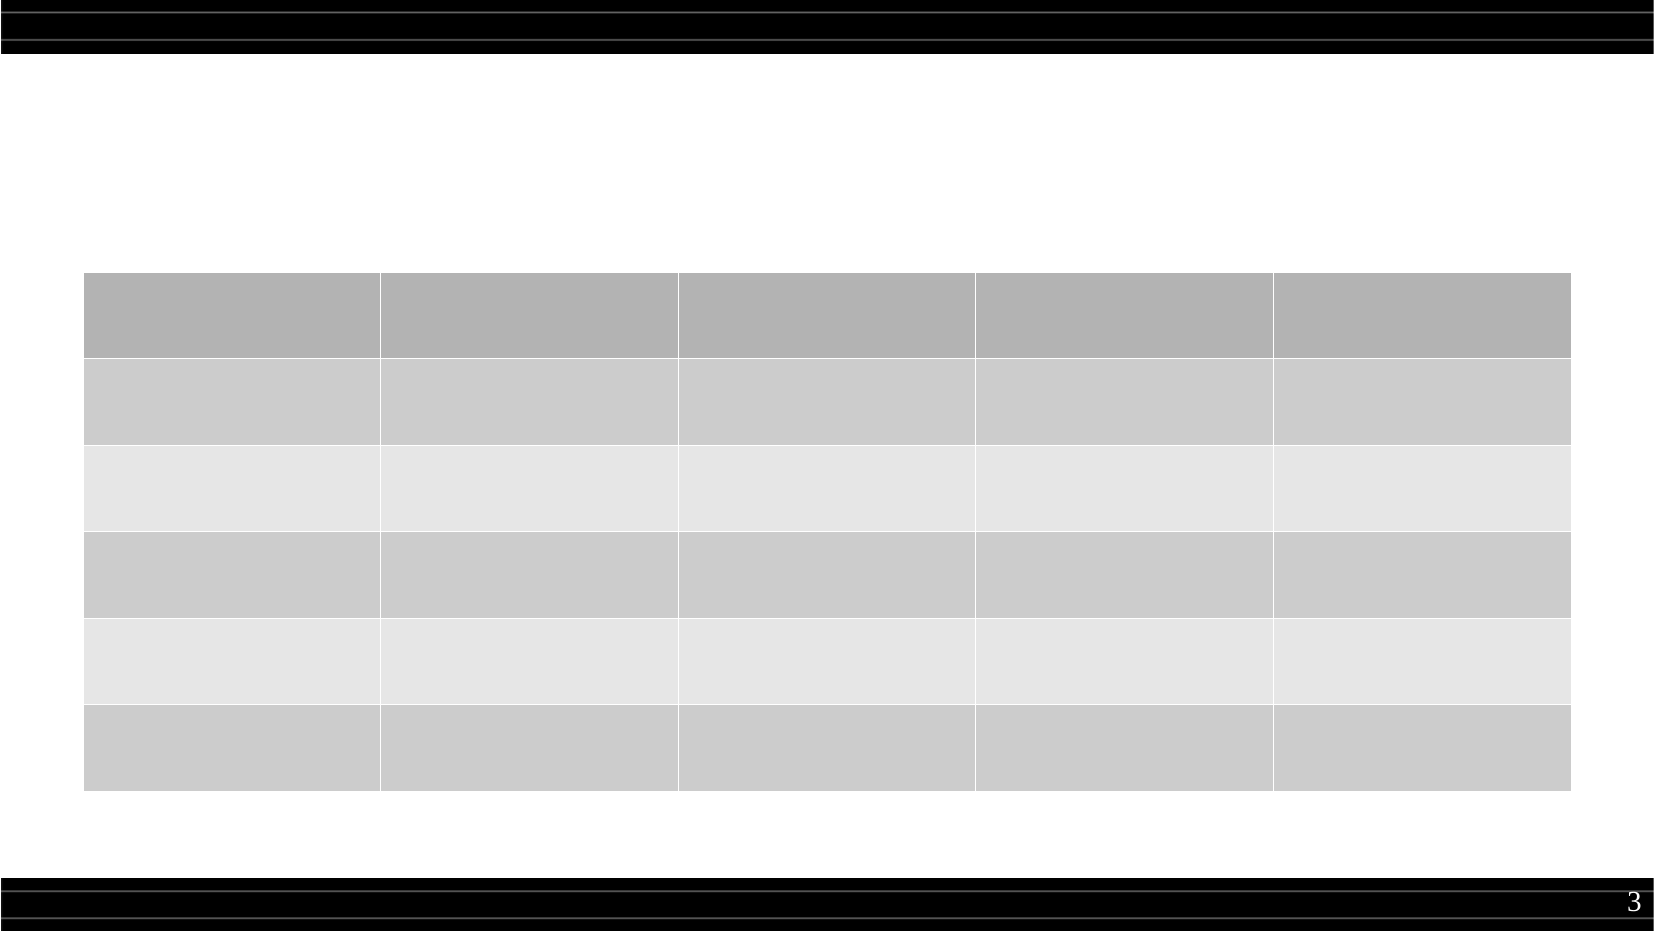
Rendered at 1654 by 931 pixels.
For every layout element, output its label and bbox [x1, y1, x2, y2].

table_cell [381, 619, 678, 704]
table_cell [679, 619, 975, 704]
table_cell [679, 446, 975, 531]
table_cell [1274, 532, 1571, 618]
table_header [679, 273, 975, 358]
table_cell [976, 446, 1273, 531]
table_cell [84, 359, 380, 445]
table_cell [84, 705, 380, 791]
table_cell [976, 619, 1273, 704]
table_header [1274, 273, 1571, 358]
table_header [381, 273, 678, 358]
table_cell [976, 532, 1273, 618]
table_cell [84, 446, 380, 531]
table_cell [1274, 705, 1571, 791]
table_cell [1274, 619, 1571, 704]
table_cell [679, 705, 975, 791]
table_cell [381, 705, 678, 791]
table_header [976, 273, 1273, 358]
picture [1, 878, 1654, 931]
table_cell [679, 359, 975, 445]
table_cell [976, 359, 1273, 445]
table_cell [381, 532, 678, 618]
table_cell [84, 619, 380, 704]
table_cell [381, 359, 678, 445]
table_cell [679, 532, 975, 618]
picture [1, 0, 1654, 54]
table_header [84, 273, 380, 358]
table_cell [381, 446, 678, 531]
table_cell [1274, 359, 1571, 445]
table_cell [84, 532, 380, 618]
table_cell [1274, 446, 1571, 531]
table_cell [976, 705, 1273, 791]
